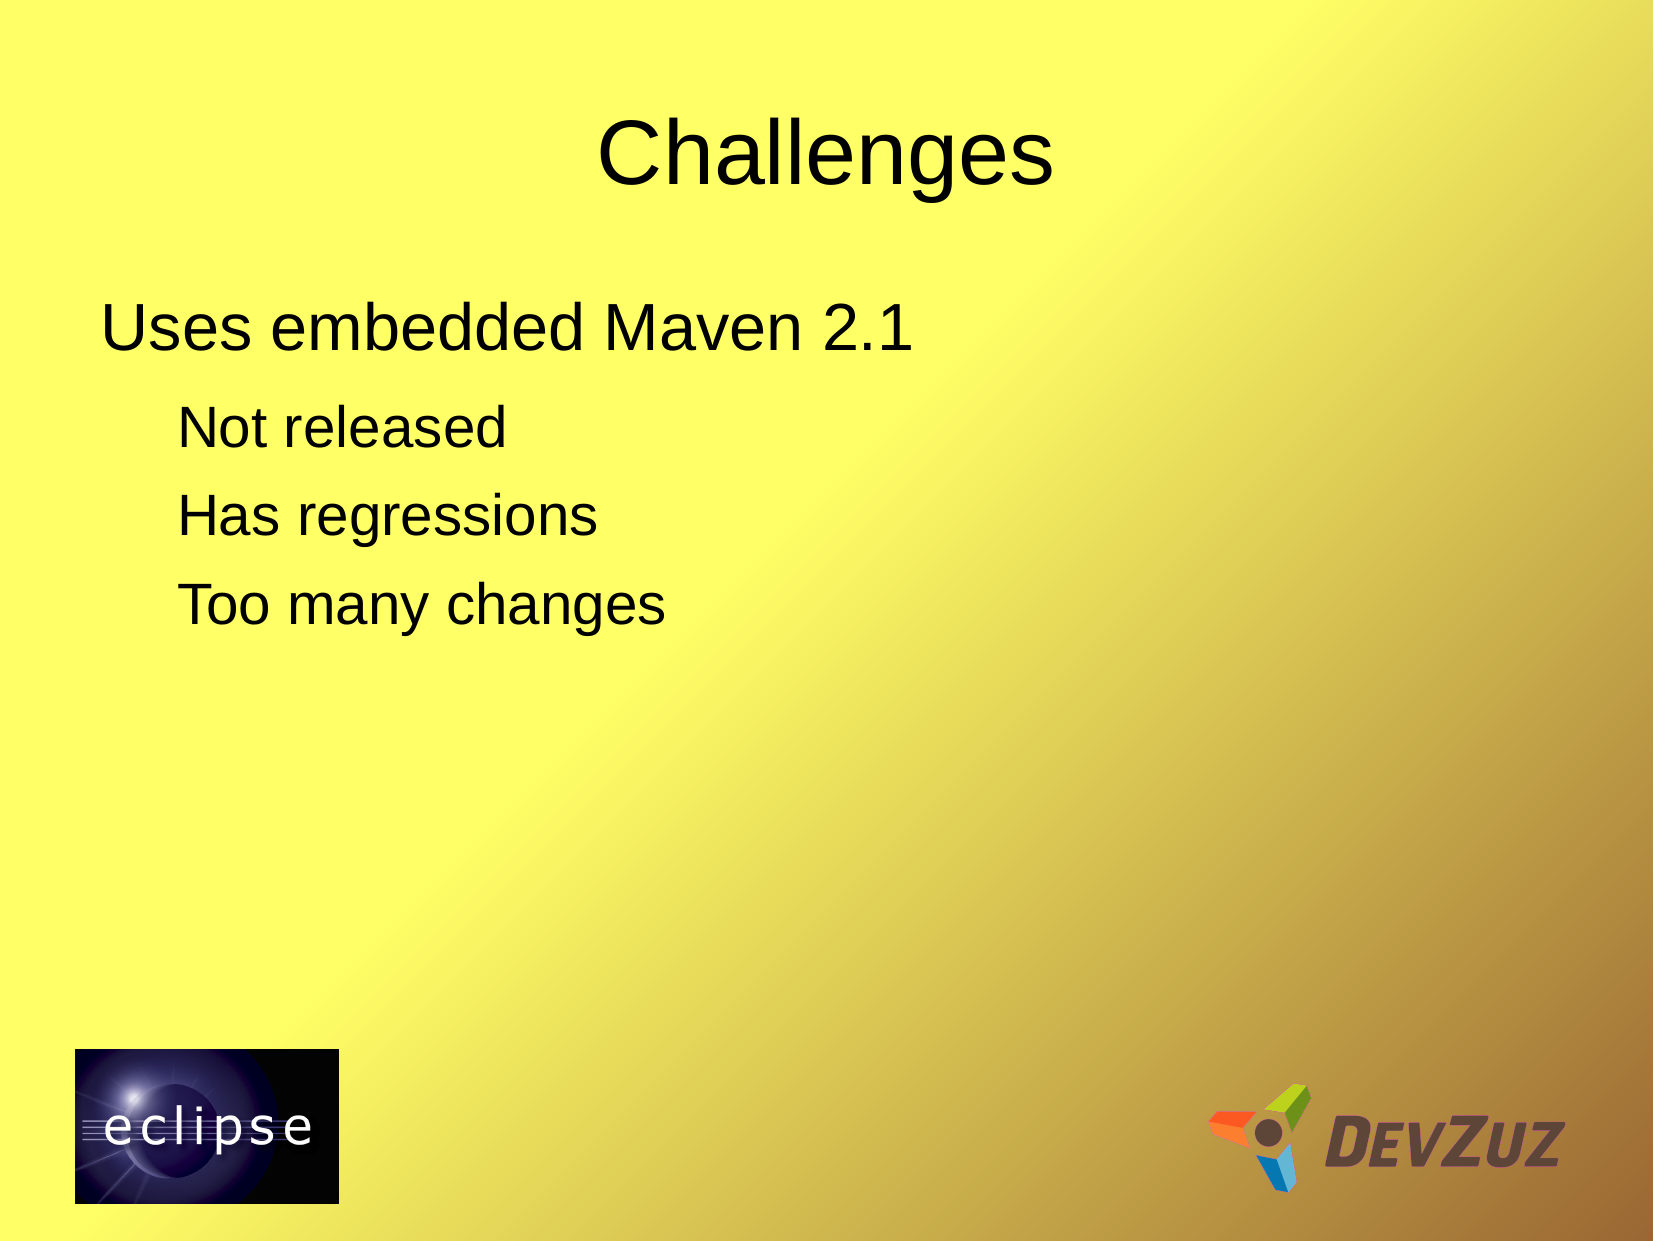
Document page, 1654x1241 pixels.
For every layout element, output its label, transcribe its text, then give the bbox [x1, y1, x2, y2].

title Challenges [82, 49, 1571, 257]
list Uses embedded Maven 2.1 Not released Has regressions Too many changes [82, 290, 1571, 1095]
picture [75, 1049, 339, 1204]
picture [1199, 1074, 1575, 1201]
